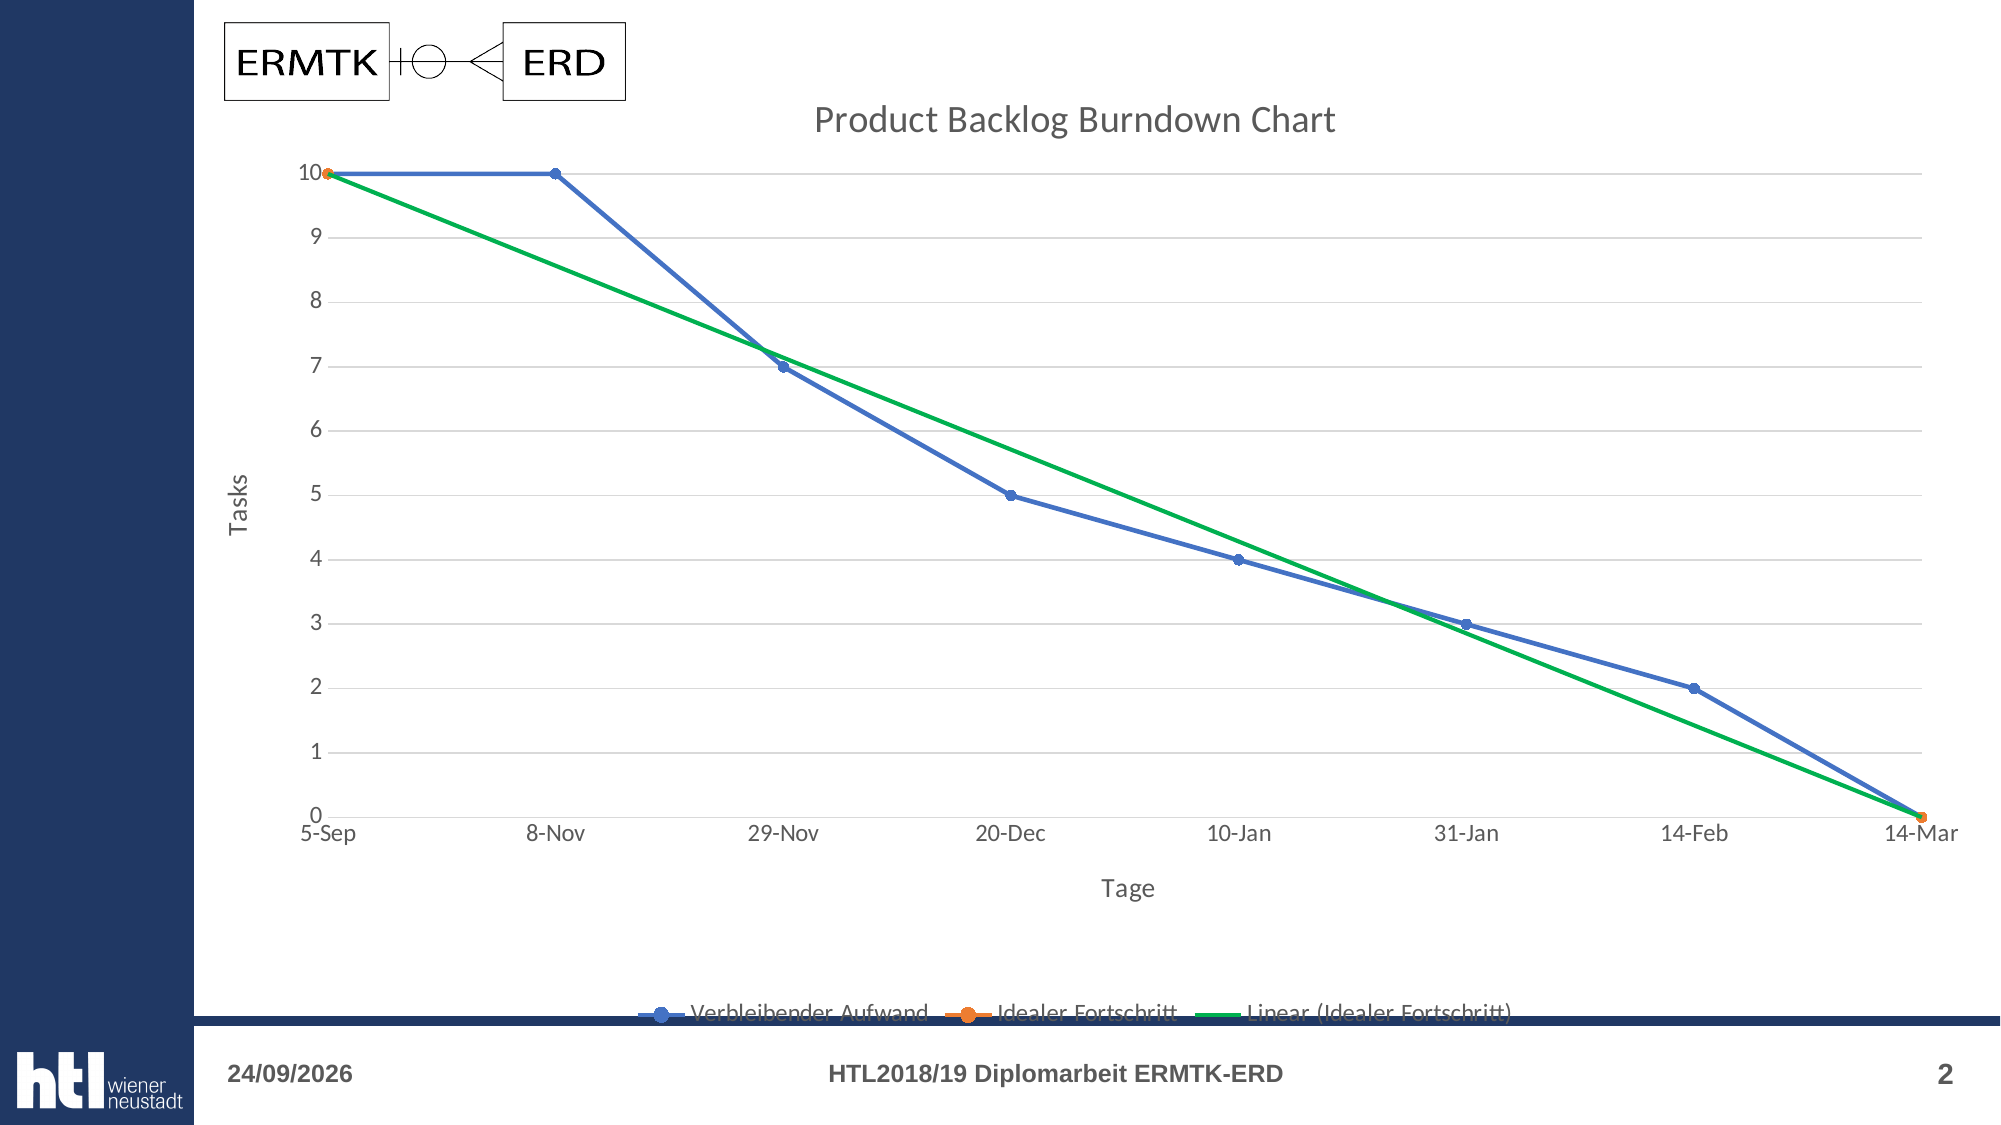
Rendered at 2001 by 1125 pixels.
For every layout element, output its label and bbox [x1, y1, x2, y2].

picture [17, 1052, 183, 1114]
picture [224, 22, 626, 63]
chart [210, 63, 1960, 1034]
